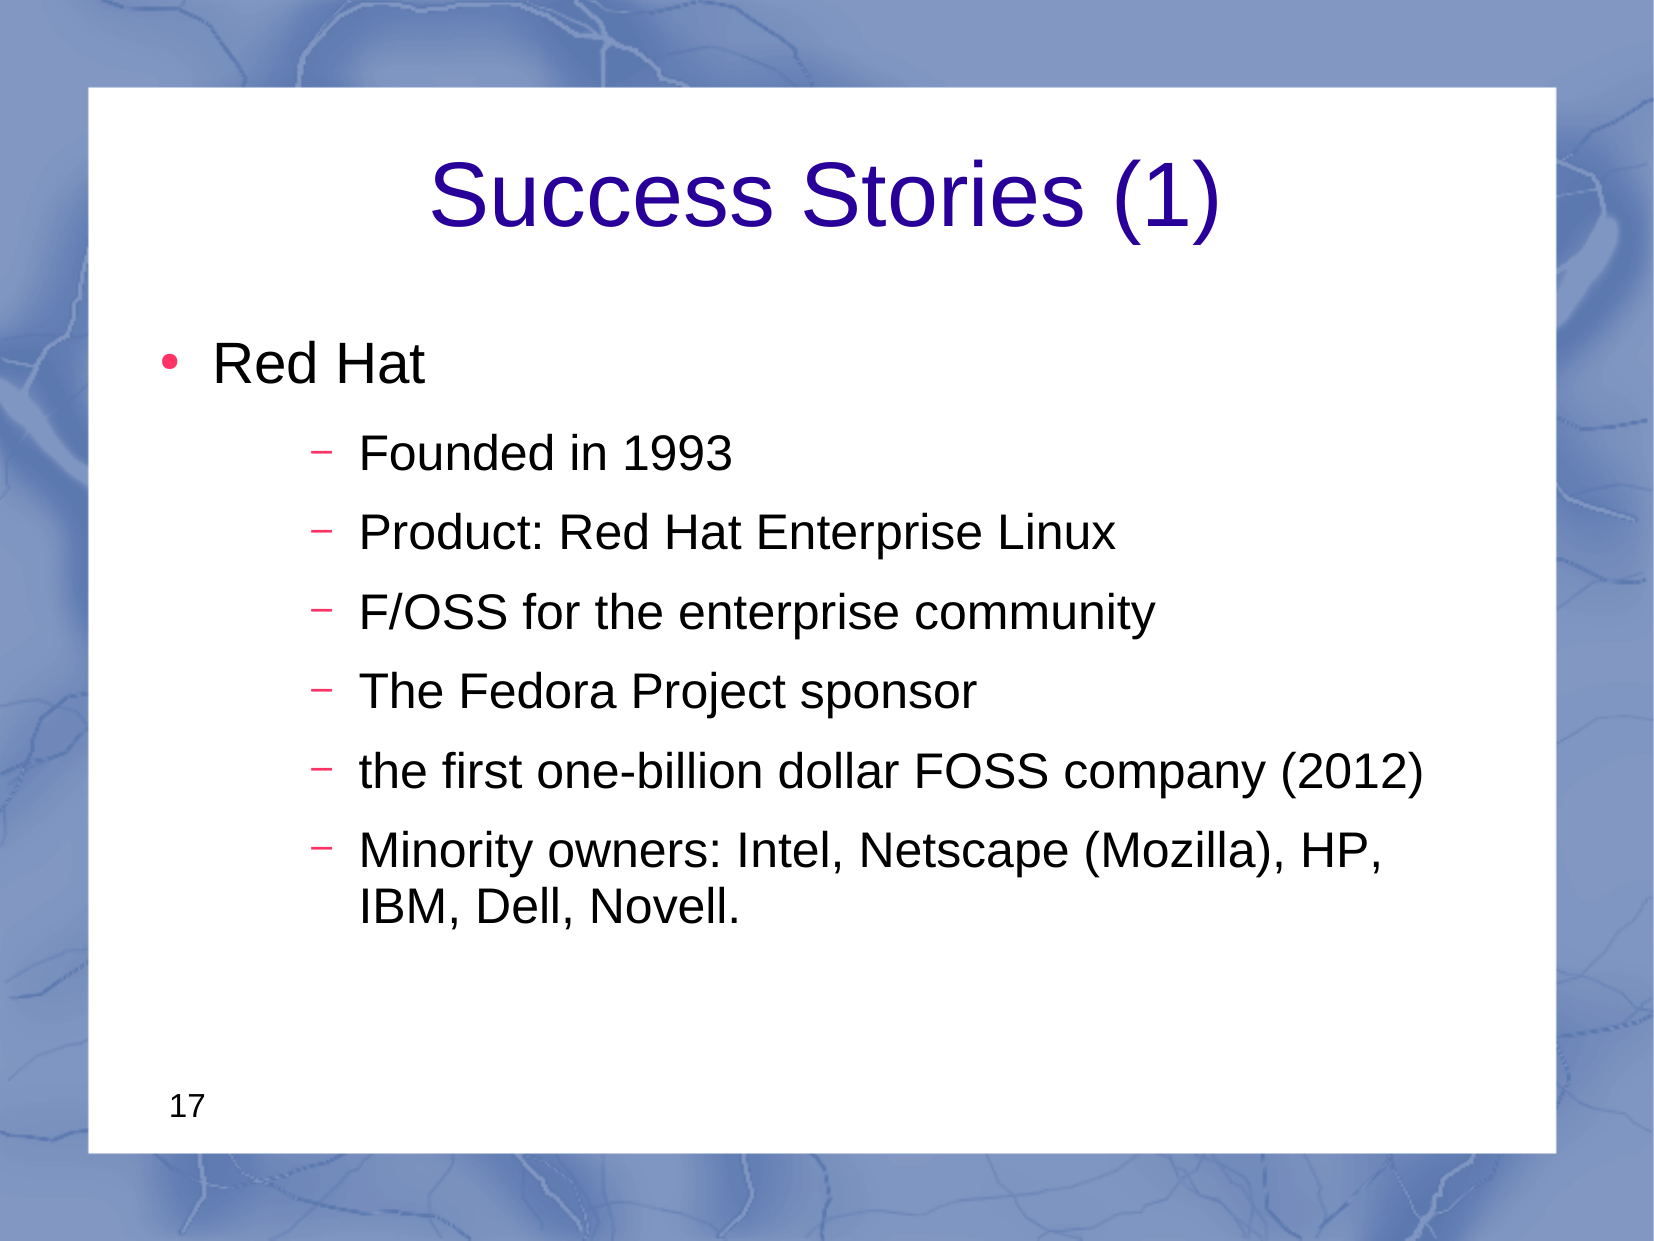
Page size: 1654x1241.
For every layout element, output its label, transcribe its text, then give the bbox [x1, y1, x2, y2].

picture [0, 0, 1654, 1241]
list Red Hat Founded in 1993 Product: Red Hat Enterprise Linux F/OSS for the enterprise community The Fedora Project sponsor the first one-billion dollar FOSS company (2012) Minority owners: Intel, Netscape (Mozilla), HP, IBM, Dell, Novell. [141, 330, 1501, 1051]
title Success Stories (1) [118, 90, 1536, 298]
